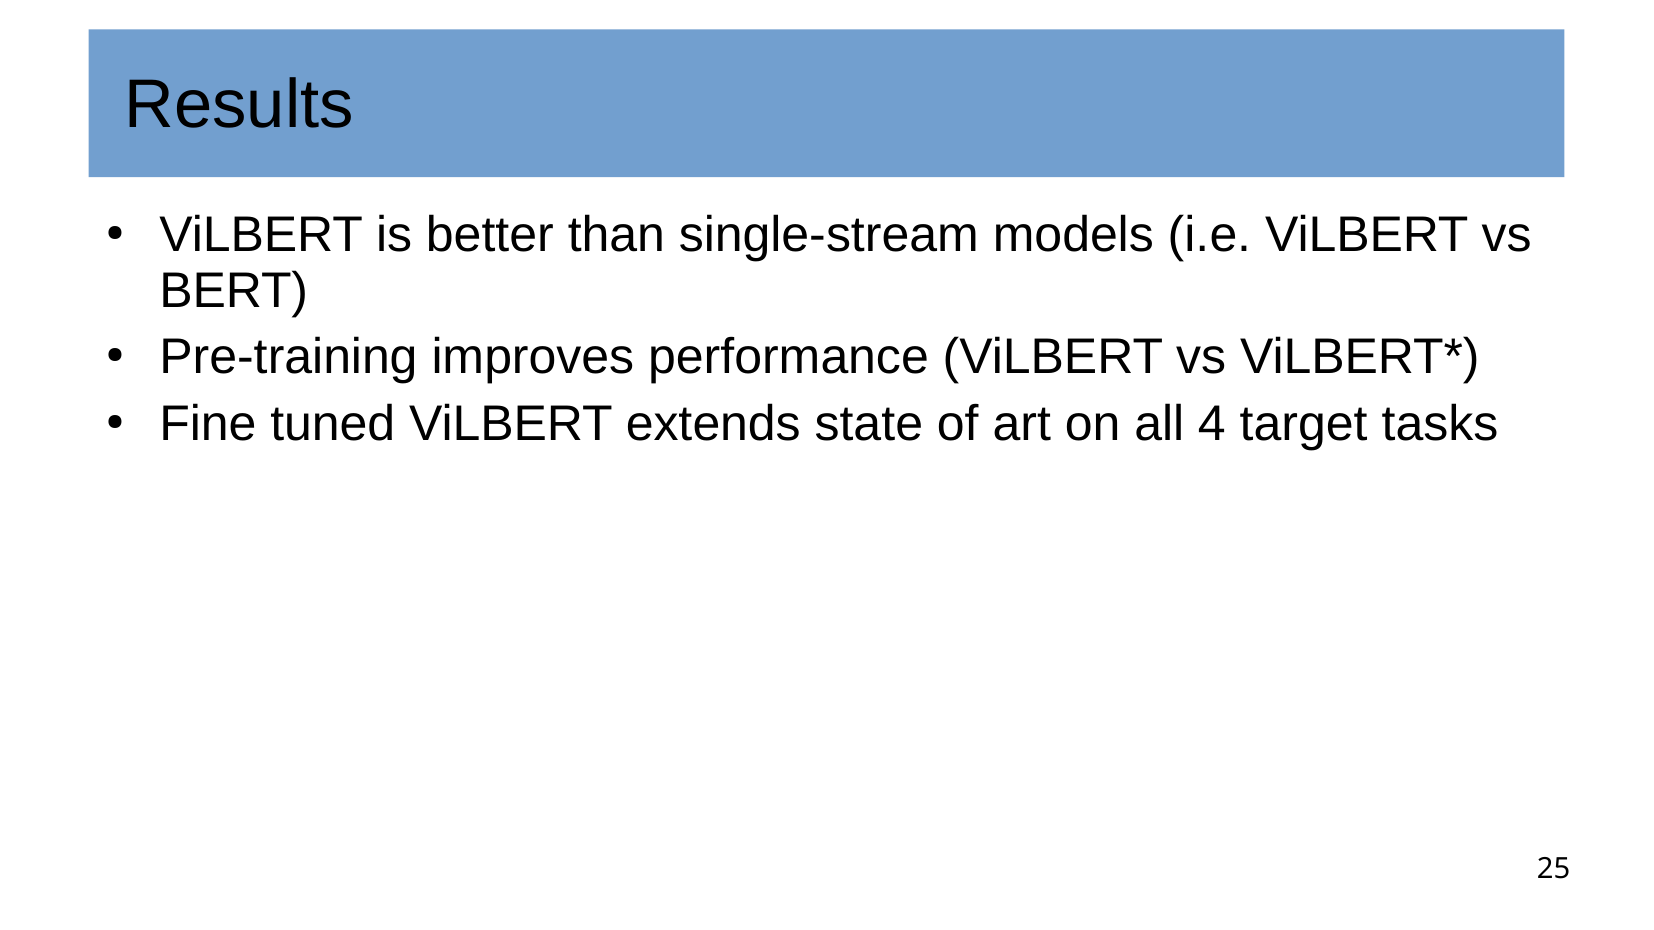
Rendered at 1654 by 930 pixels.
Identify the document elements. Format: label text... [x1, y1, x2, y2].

title Results [88, 29, 1565, 178]
list ViLBERT is better than single-stream models (i.e. ViLBERT vs BERT) Pre-training improves performance (ViLBERT vs ViLBERT*) Fine tuned ViLBERT extends state of art on all 4 target tasks [88, 206, 1565, 768]
